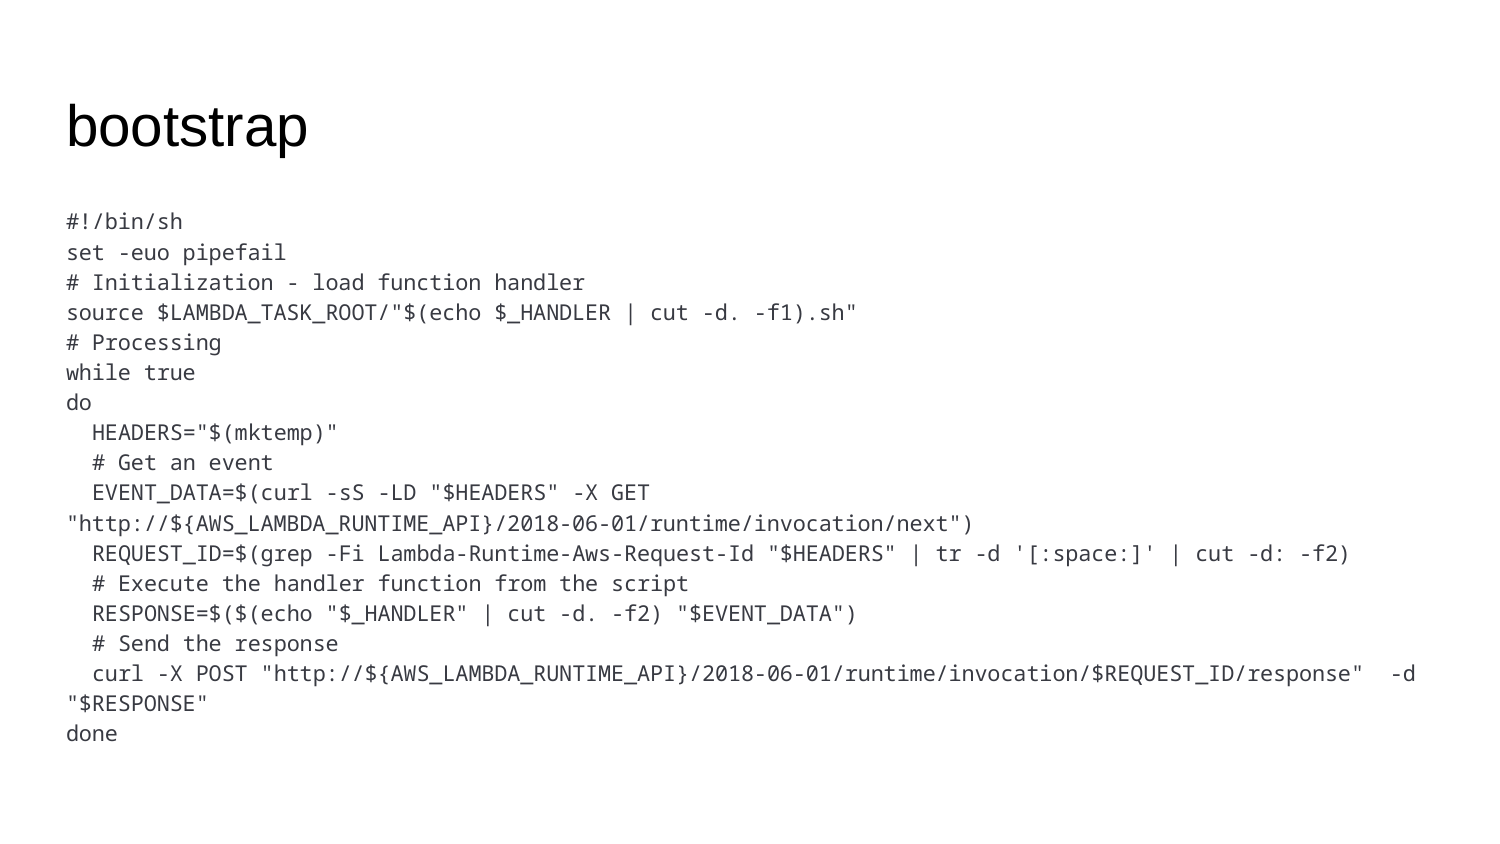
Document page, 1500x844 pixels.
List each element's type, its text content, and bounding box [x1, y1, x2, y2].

list #!/bin/sh set -euo pipefail # Initialization - load function handler source $LAMBDA_TASK_ROOT/"$(echo $_HANDLER | cut -d. -f1).sh" # Processing while true do HEADERS="$(mktemp)" # Get an event EVENT_DATA=$(curl -sS -LD "$HEADERS" -X GET "http://${AWS_LAMBDA_RUNTIME_API}/2018-06-01/runtime/invocation/next") REQUEST_ID=$(grep -Fi Lambda-Runtime-Aws-Request-Id "$HEADERS" | tr -d '[:space:]' | cut -d: -f2) # Execute the handler function from the script RESPONSE=$($(echo "$_HANDLER" | cut -d. -f2) "$EVENT_DATA") # Send the response curl -X POST "http://${AWS_LAMBDA_RUNTIME_API}/2018-06-01/runtime/invocation/$REQUEST_ID/response" -d "$RESPONSE" done [51, 189, 1500, 750]
title bootstrap [51, 72, 1449, 167]
